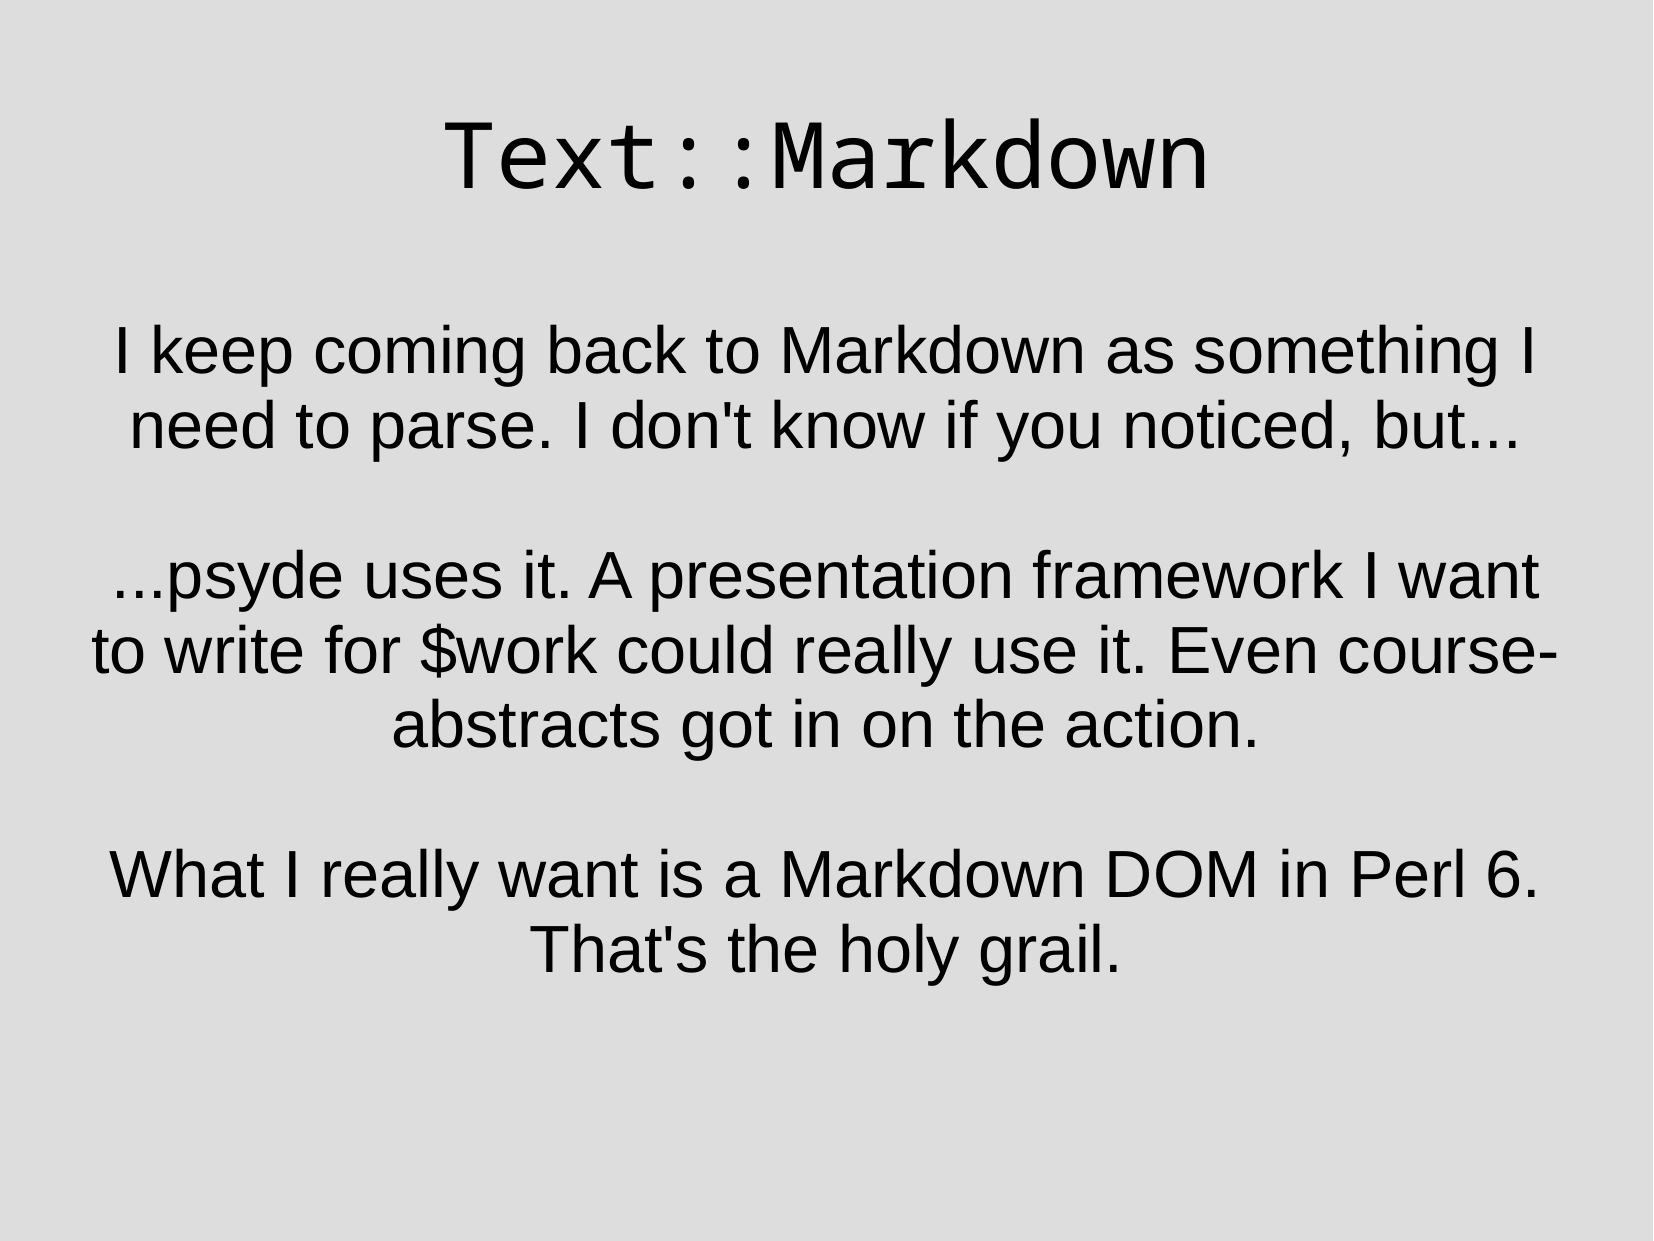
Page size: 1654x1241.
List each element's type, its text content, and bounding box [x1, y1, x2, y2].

title Text::Markdown [82, 49, 1571, 257]
subtitle I keep coming back to Markdown as something I need to parse. I don't know if you noticed, but... ...psyde uses it. A presentation framework I want to write for $work could really use it. Even course-abstracts got in on the action. What I really want is a Markdown DOM in Perl 6. That's the holy grail. [82, 290, 1571, 1010]
